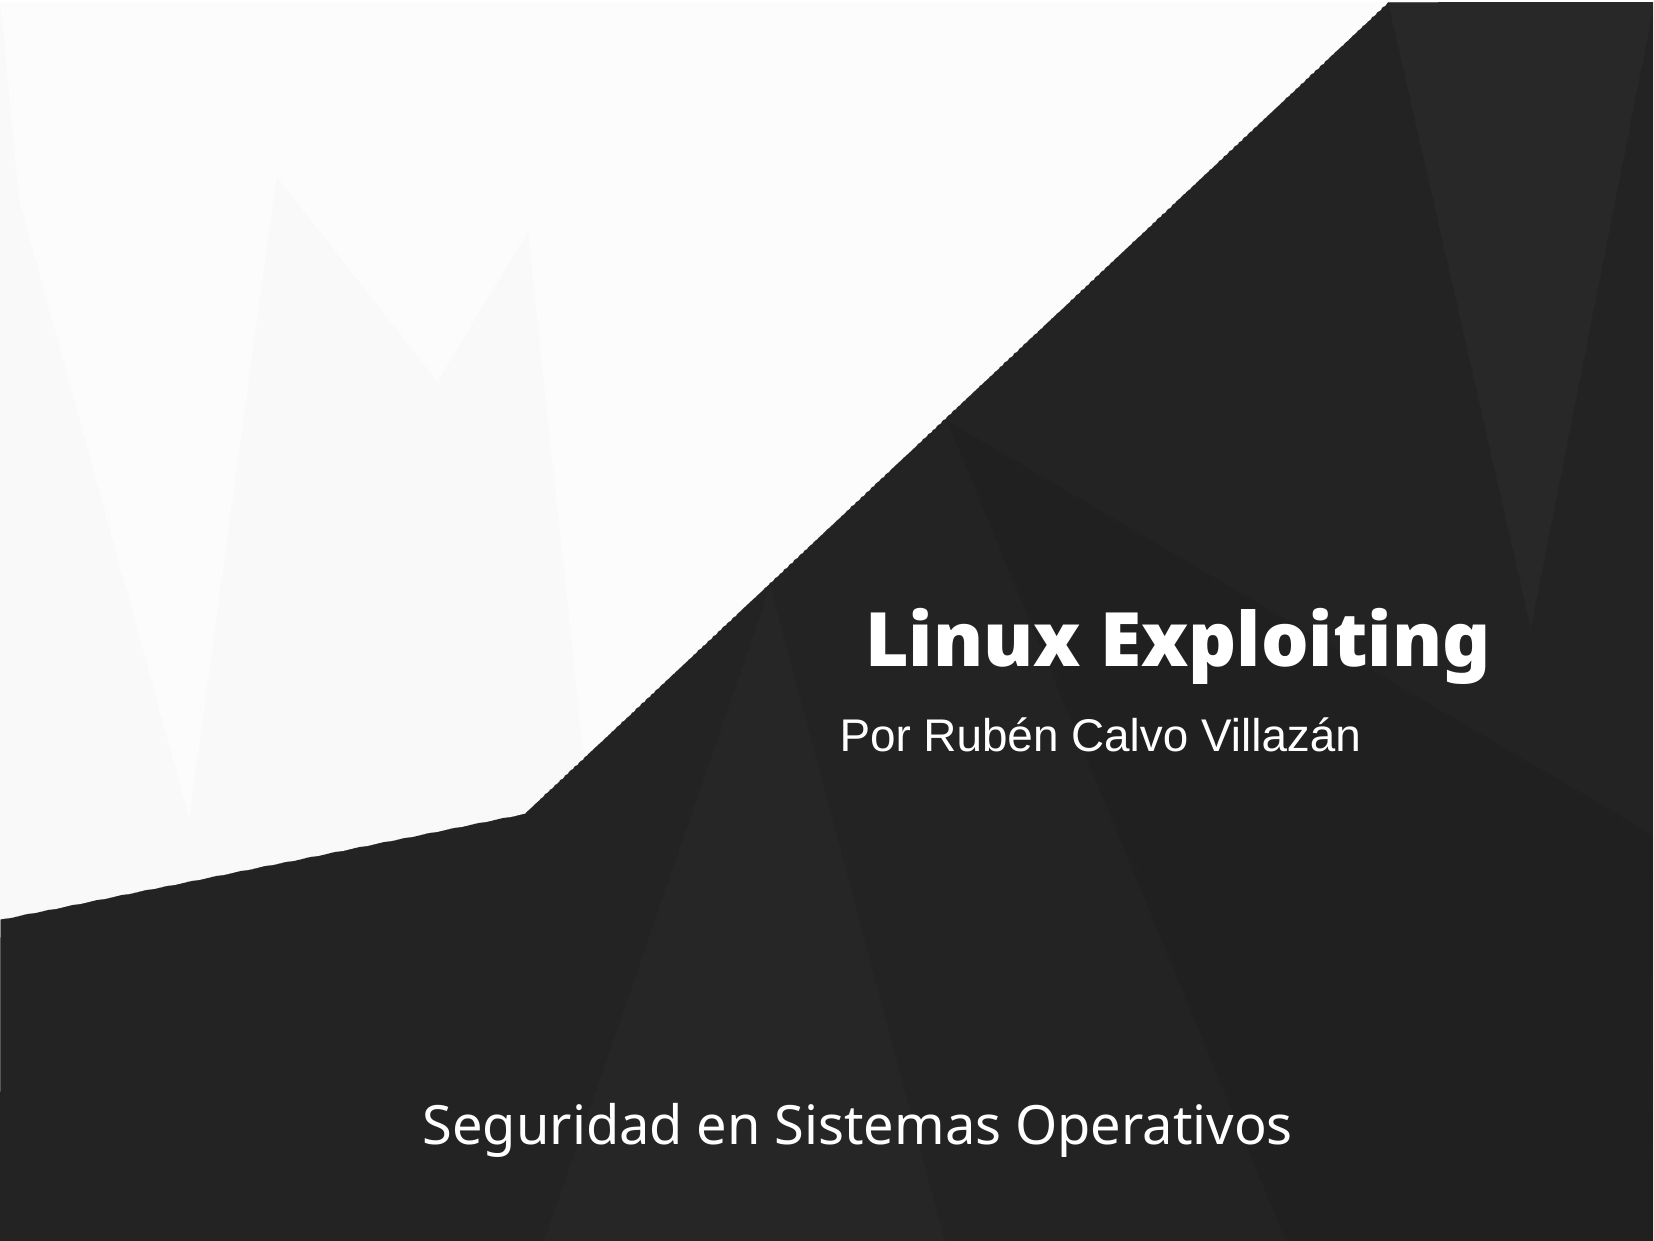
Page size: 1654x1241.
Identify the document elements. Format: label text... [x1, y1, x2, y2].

title Linux Exploiting [865, 562, 1613, 713]
text_box Por Rubén Calvo Villazán [824, 702, 1538, 788]
picture [0, 2, 1654, 1241]
subtitle Seguridad en Sistemas Operativos [422, 1007, 1388, 1241]
